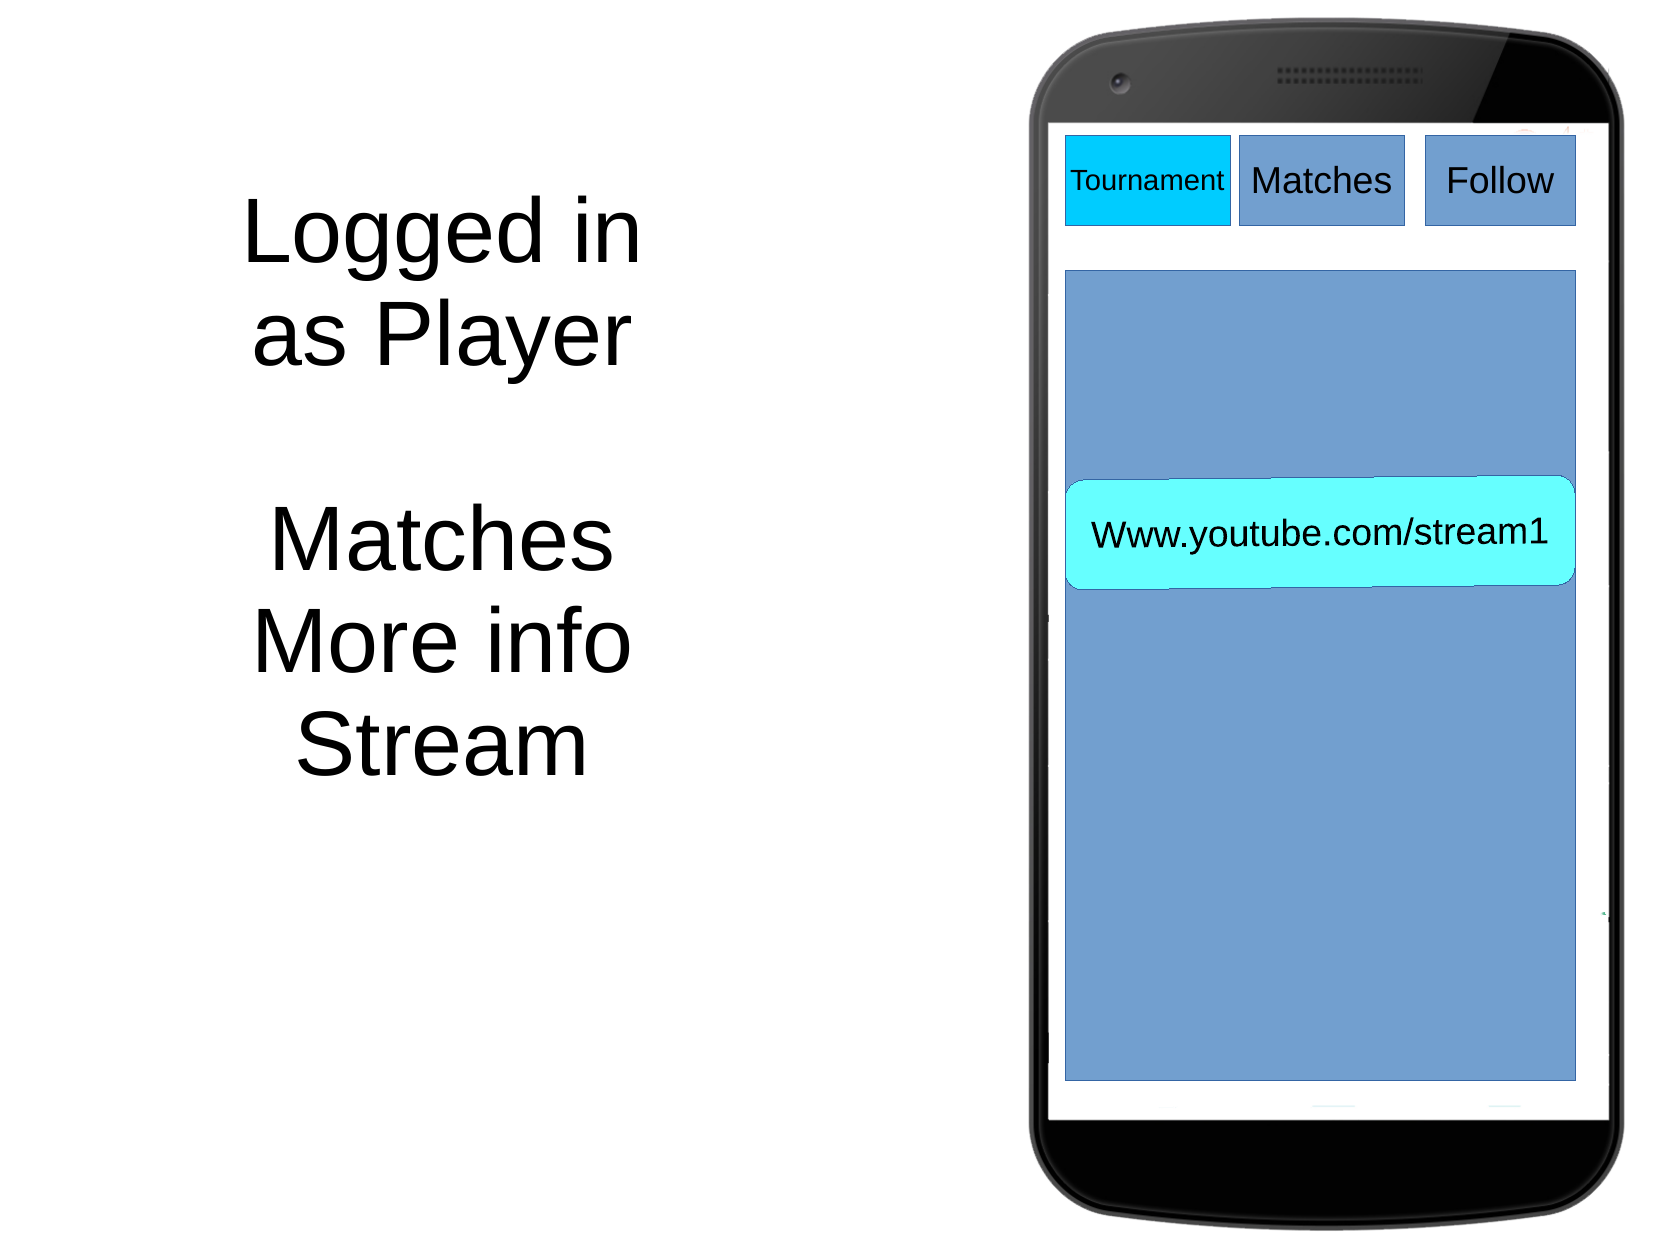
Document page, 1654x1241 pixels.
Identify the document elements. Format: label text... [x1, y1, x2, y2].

text_box Follow [1425, 135, 1576, 226]
text_box Www.youtube.com/stream1 [1065, 475, 1576, 590]
text_box Matches [1239, 135, 1405, 226]
text_box Tournament [1065, 135, 1231, 226]
title Logged in as Player Matches More info Stream [105, 179, 781, 796]
picture [1005, 4, 1643, 1241]
text_box [1065, 270, 1576, 492]
text_box [1065, 568, 1576, 1081]
